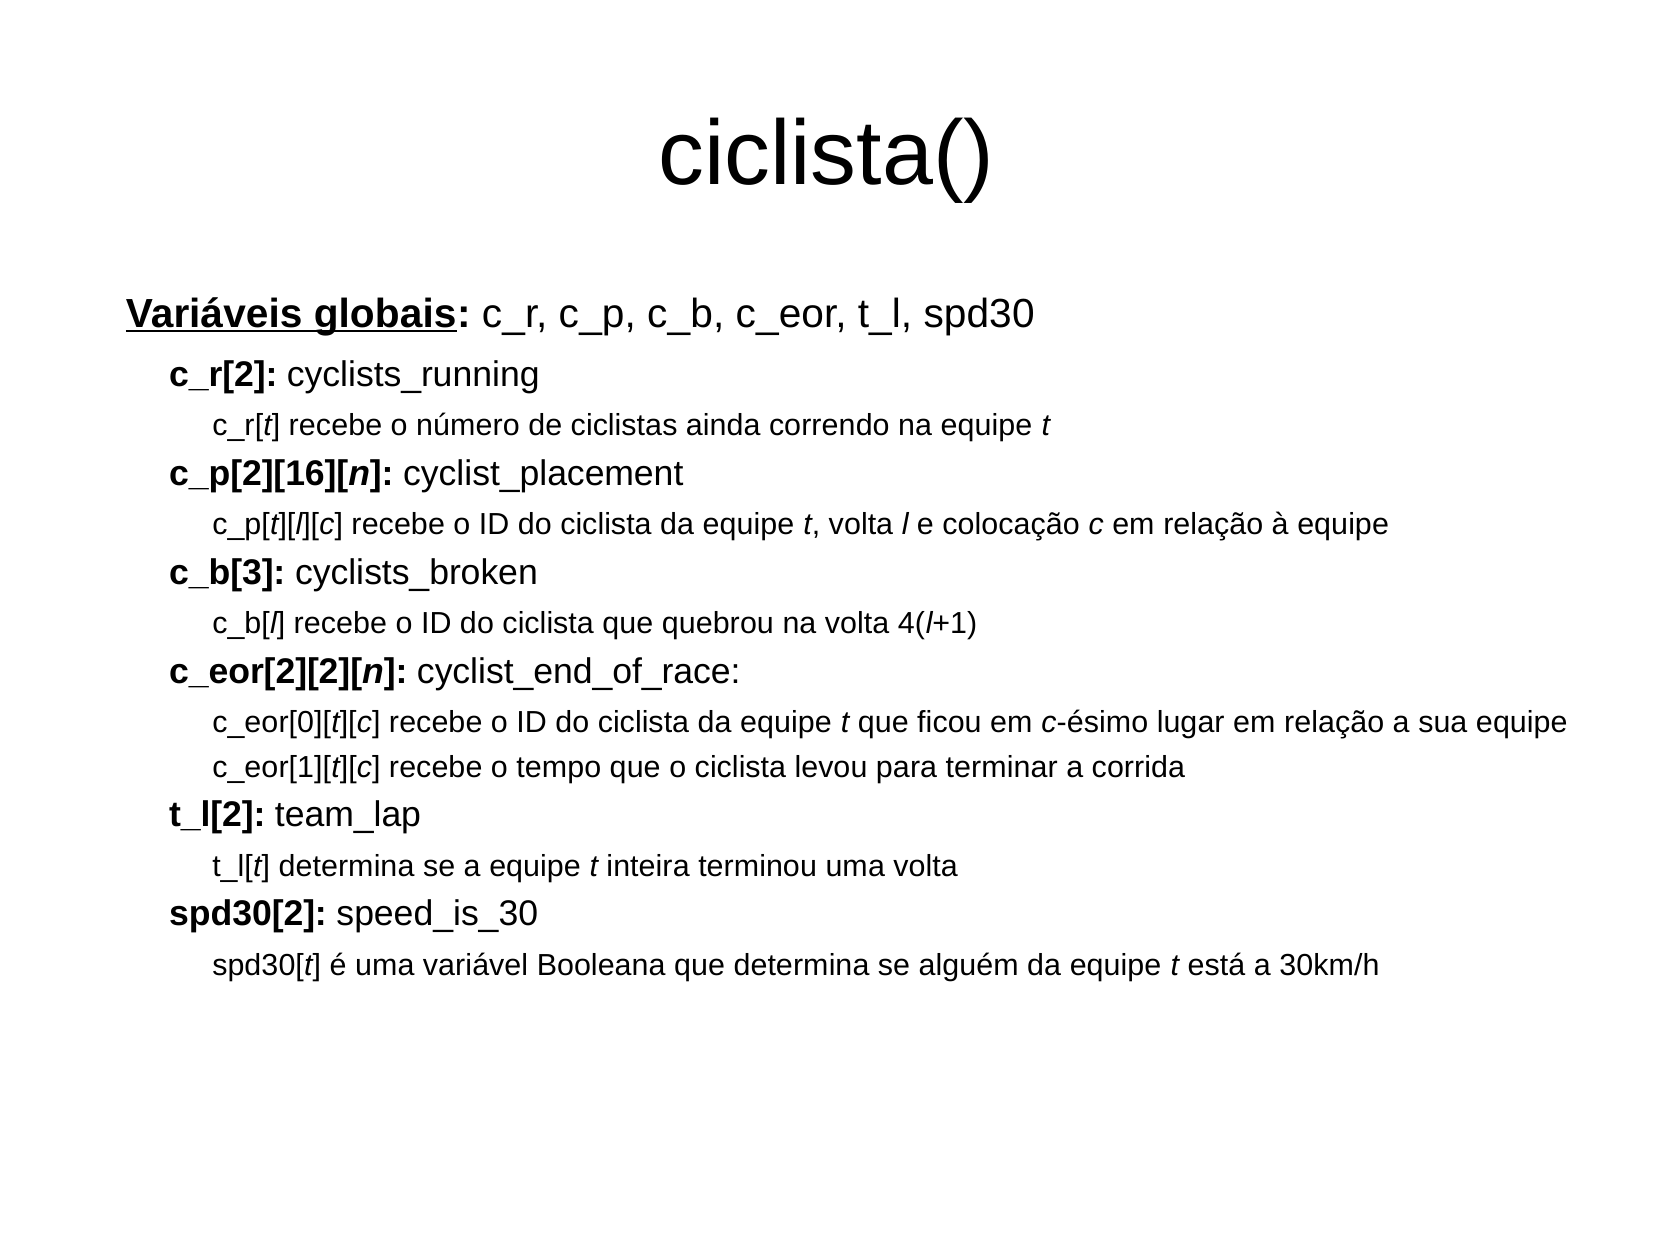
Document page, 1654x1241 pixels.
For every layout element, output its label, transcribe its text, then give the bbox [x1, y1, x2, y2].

title ciclista() [82, 49, 1571, 257]
list Variáveis globais: c_r, c_p, c_b, c_eor, t_l, spd30 c_r[2]: cyclists_running c_r[t] recebe o número de ciclistas ainda correndo na equipe t c_p[2][16][n]: cyclist_placement c_p[t][l][c] recebe o ID do ciclista da equipe t, volta l e colocação c em relação à equipe c_b[3]: cyclists_broken c_b[l] recebe o ID do ciclista que quebrou na volta 4(l+1) c_eor[2][2][n]: cyclist_end_of_race: c_eor[0][t][c] recebe o ID do ciclista da equipe t que ficou em c-ésimo lugar em relação a sua equipe c_eor[1][t][c] recebe o tempo que o ciclista levou para terminar a corrida t_l[2]: team_lap t_l[t] determina se a equipe t inteira terminou uma volta spd30[2]: speed_is_30 spd30[t] é uma variável Booleana que determina se alguém da equipe t está a 30km/h [82, 290, 1571, 1010]
